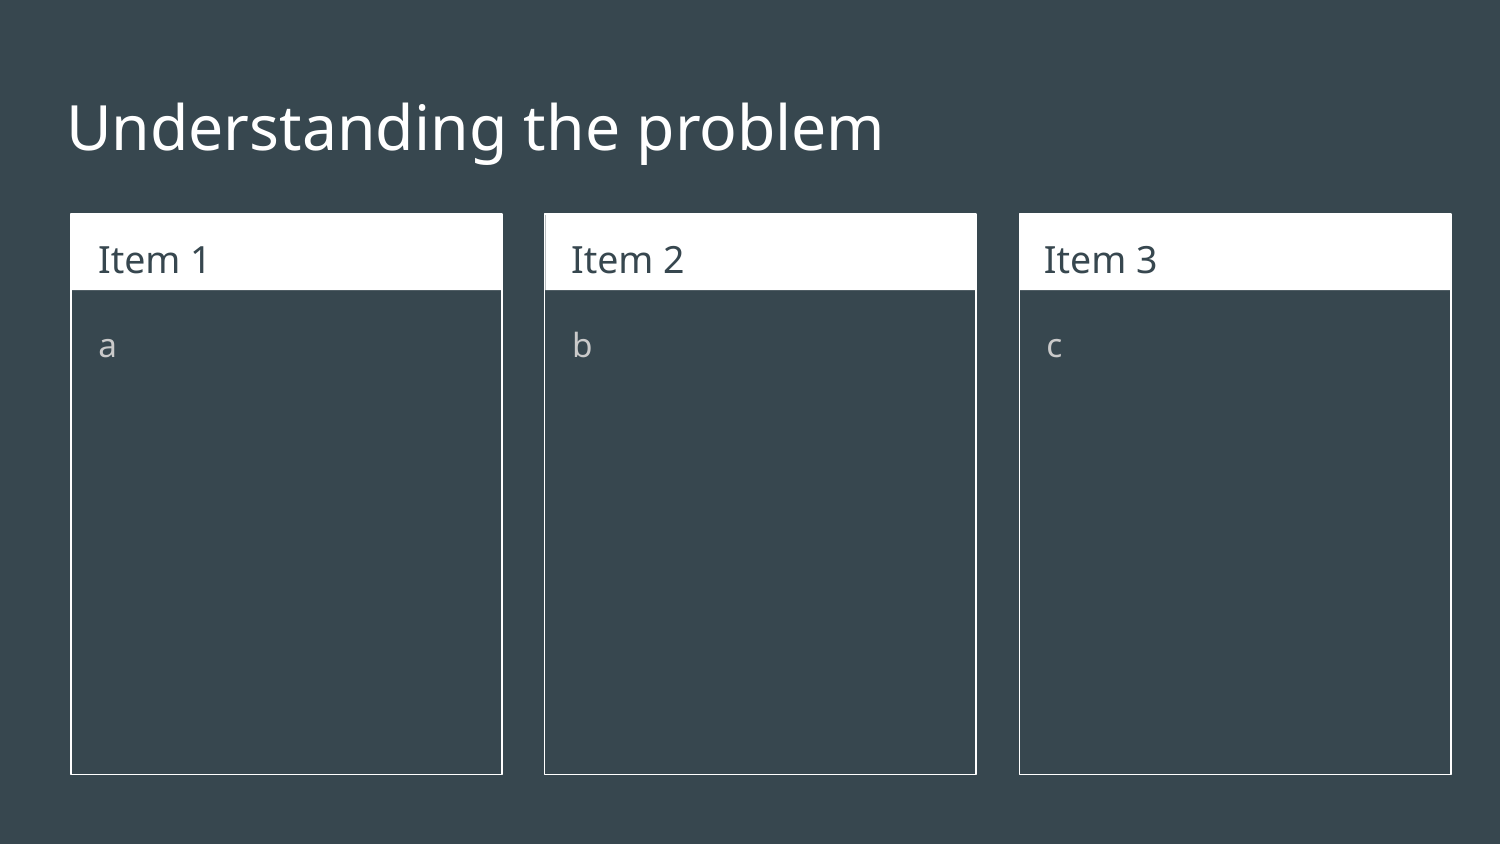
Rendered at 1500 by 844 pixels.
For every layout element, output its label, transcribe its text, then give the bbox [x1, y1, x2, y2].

list Item 3 [1028, 214, 1439, 290]
text_box [72, 215, 501, 291]
title Understanding the problem [51, 72, 1449, 167]
list Item 2 [556, 214, 966, 290]
list b [557, 303, 964, 762]
list Item 1 [83, 214, 493, 290]
text_box [545, 215, 975, 291]
text_box [1019, 214, 1451, 291]
list a [83, 303, 490, 762]
list c [1031, 303, 1438, 762]
